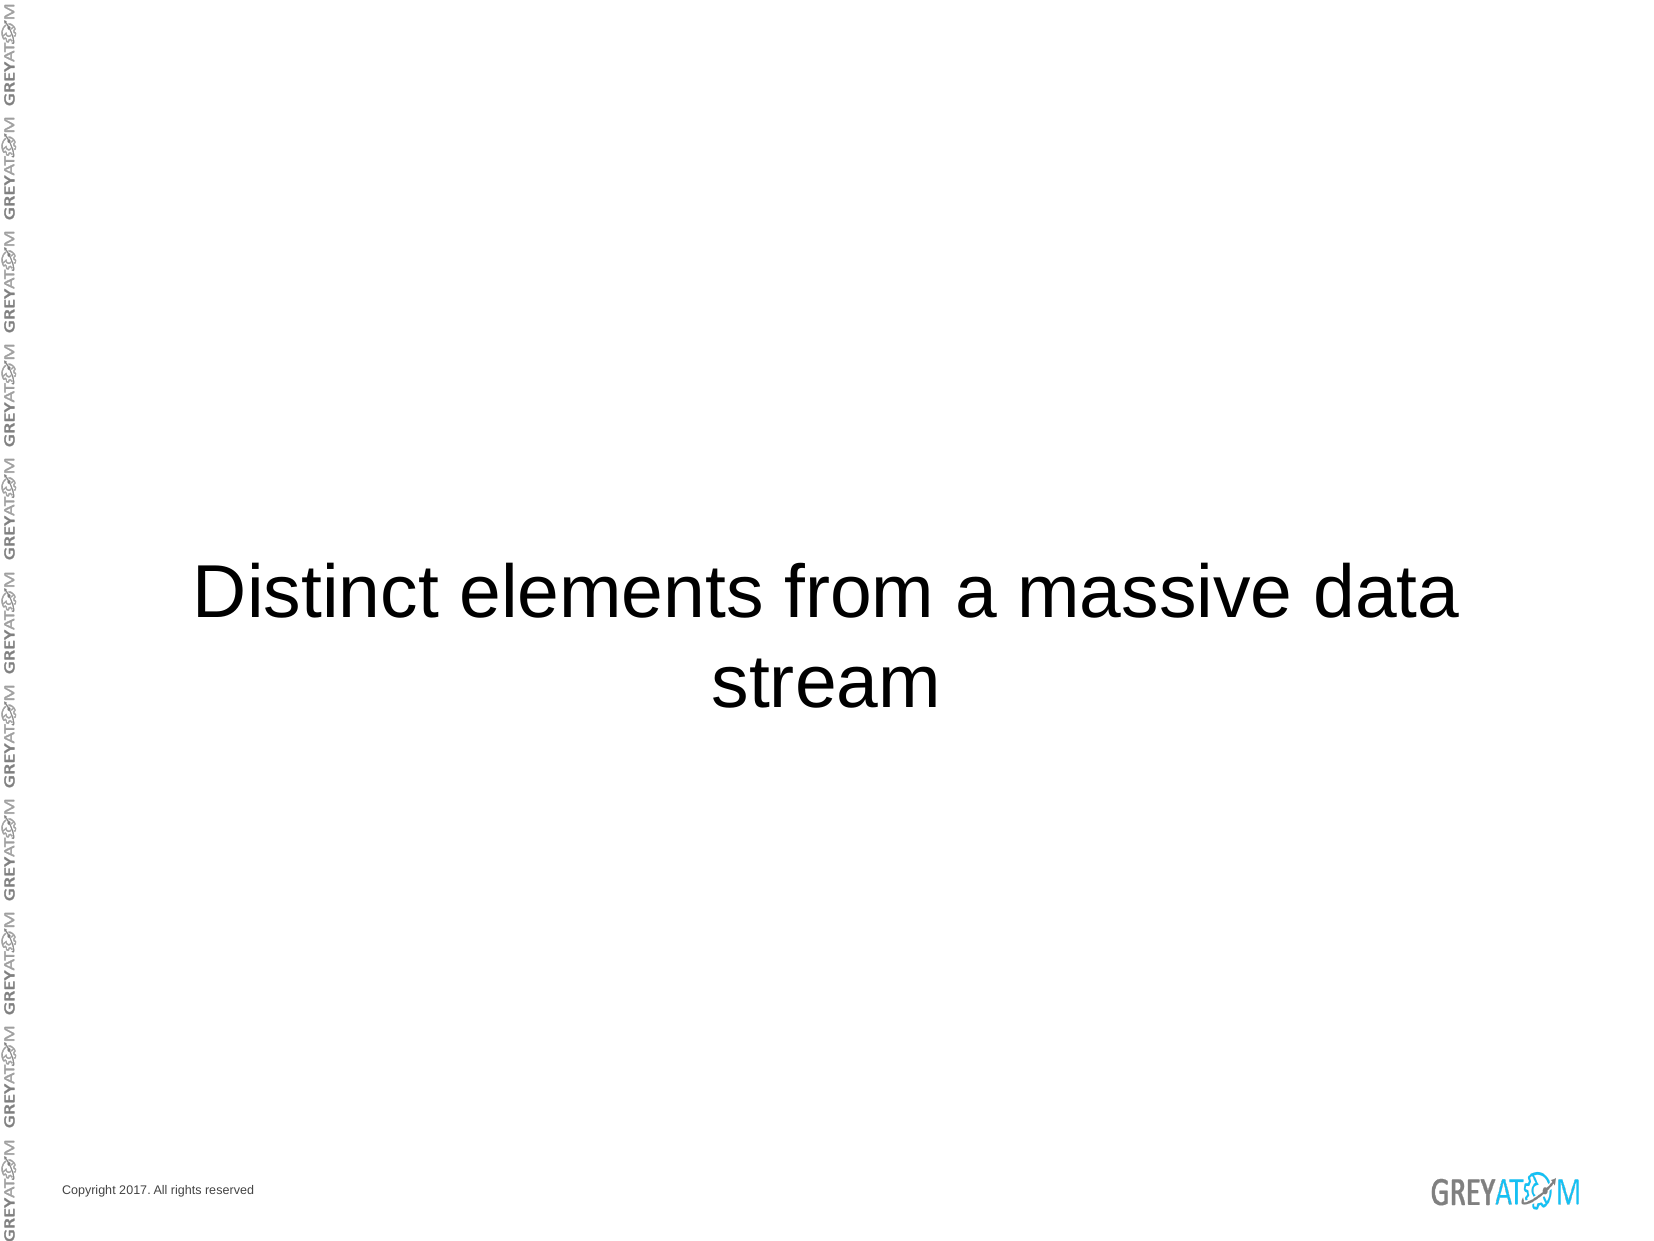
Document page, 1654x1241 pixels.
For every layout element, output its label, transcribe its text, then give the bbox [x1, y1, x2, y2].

picture [1, 572, 17, 674]
picture [1, 685, 17, 788]
picture [1, 344, 17, 447]
picture [1, 458, 17, 560]
picture [1, 4, 17, 106]
picture [1, 117, 17, 220]
picture [1430, 1168, 1581, 1212]
picture [1, 912, 17, 1015]
picture [1, 1140, 17, 1241]
picture [1, 231, 17, 333]
picture [1, 799, 17, 901]
text_box Distinct elements from a massive data stream [56, 518, 1597, 748]
picture [1, 1026, 17, 1128]
